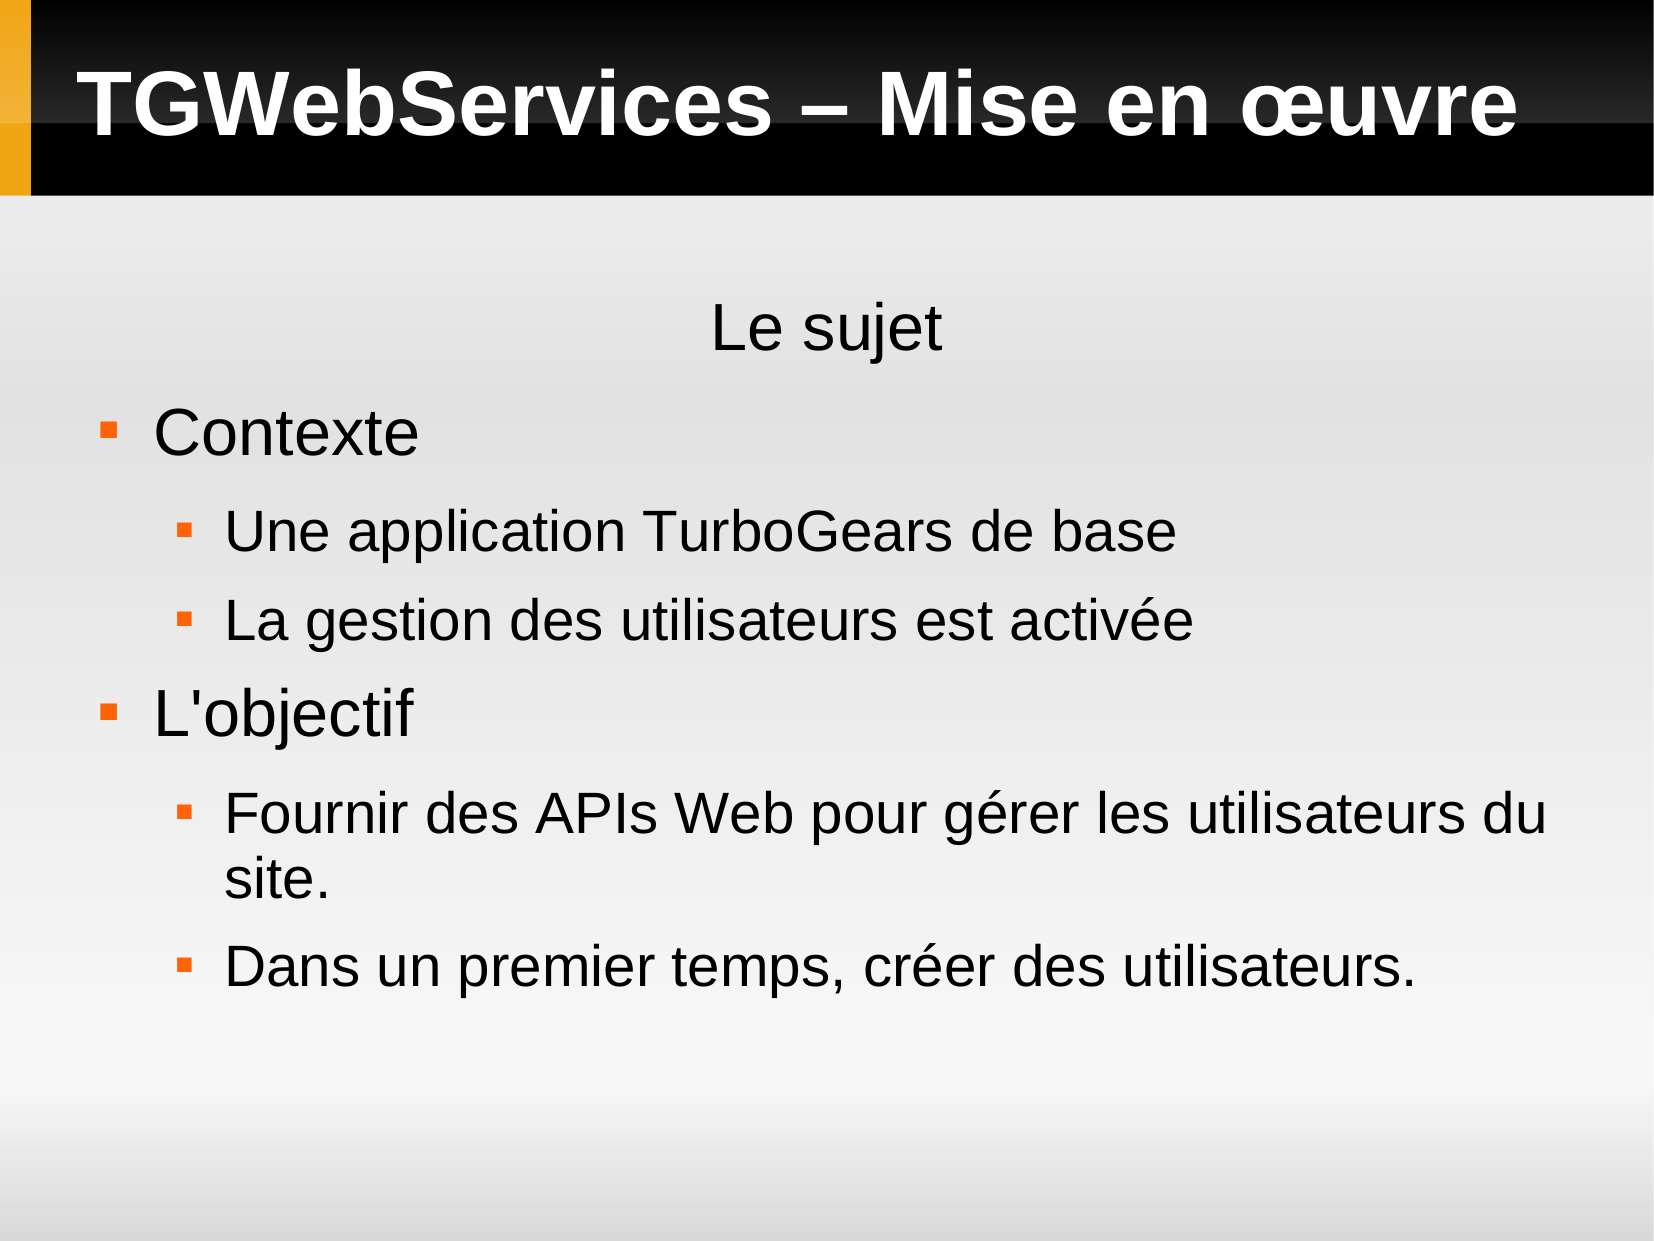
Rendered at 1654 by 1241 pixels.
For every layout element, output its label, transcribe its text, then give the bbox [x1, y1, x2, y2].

title TGWebServices – Mise en œuvre [76, 7, 1565, 200]
picture [0, 0, 1654, 1241]
list Le sujet Contexte Une application TurboGears de base La gestion des utilisateurs est activée L'objectif Fournir des APIs Web pour gérer les utilisateurs du site. Dans un premier temps, créer des utilisateurs. [82, 290, 1571, 1094]
